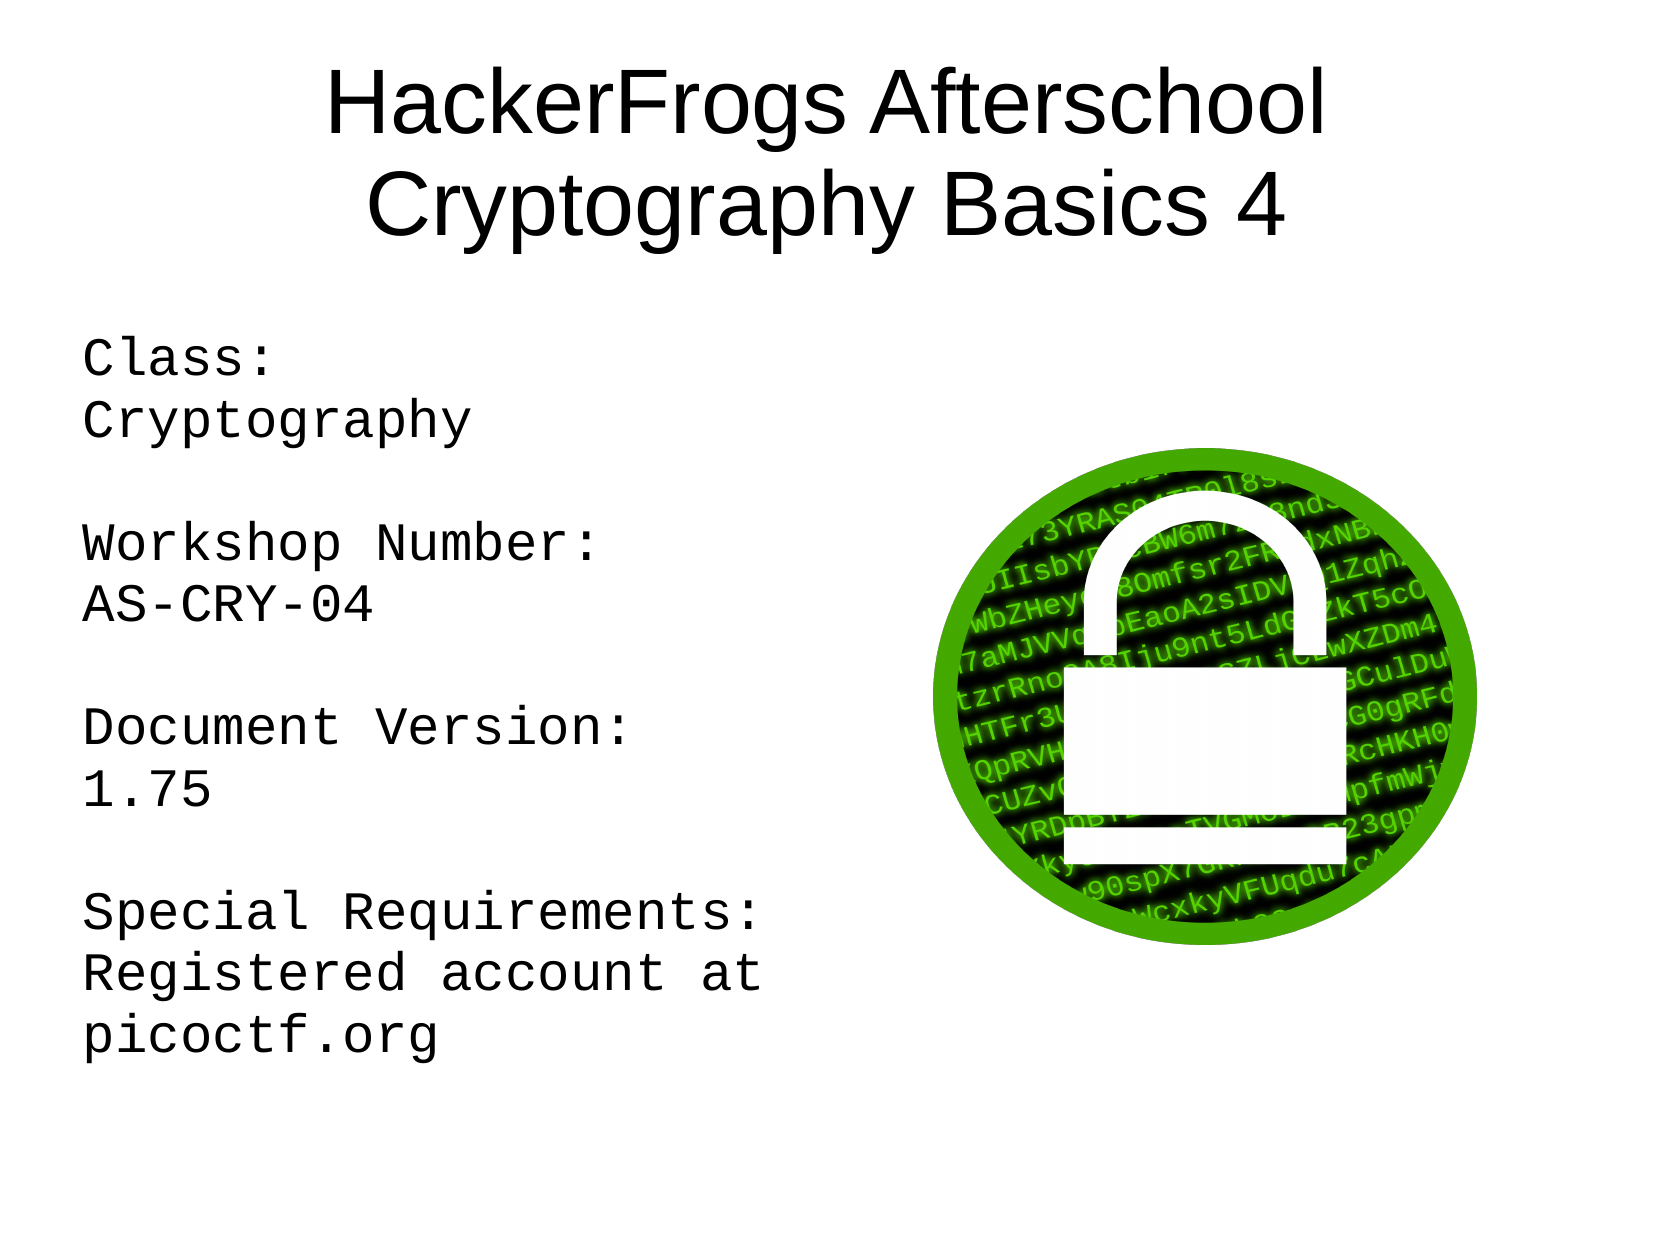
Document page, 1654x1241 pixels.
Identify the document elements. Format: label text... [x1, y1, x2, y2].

subtitle Class: Cryptography Workshop Number: AS-CRY-04 Document Version: 1.75 Special Requirements: Registered account at picoctf.org [82, 290, 1571, 1109]
title HackerFrogs Afterschool Cryptography Basics 4 [82, 49, 1571, 257]
picture [933, 448, 1477, 945]
